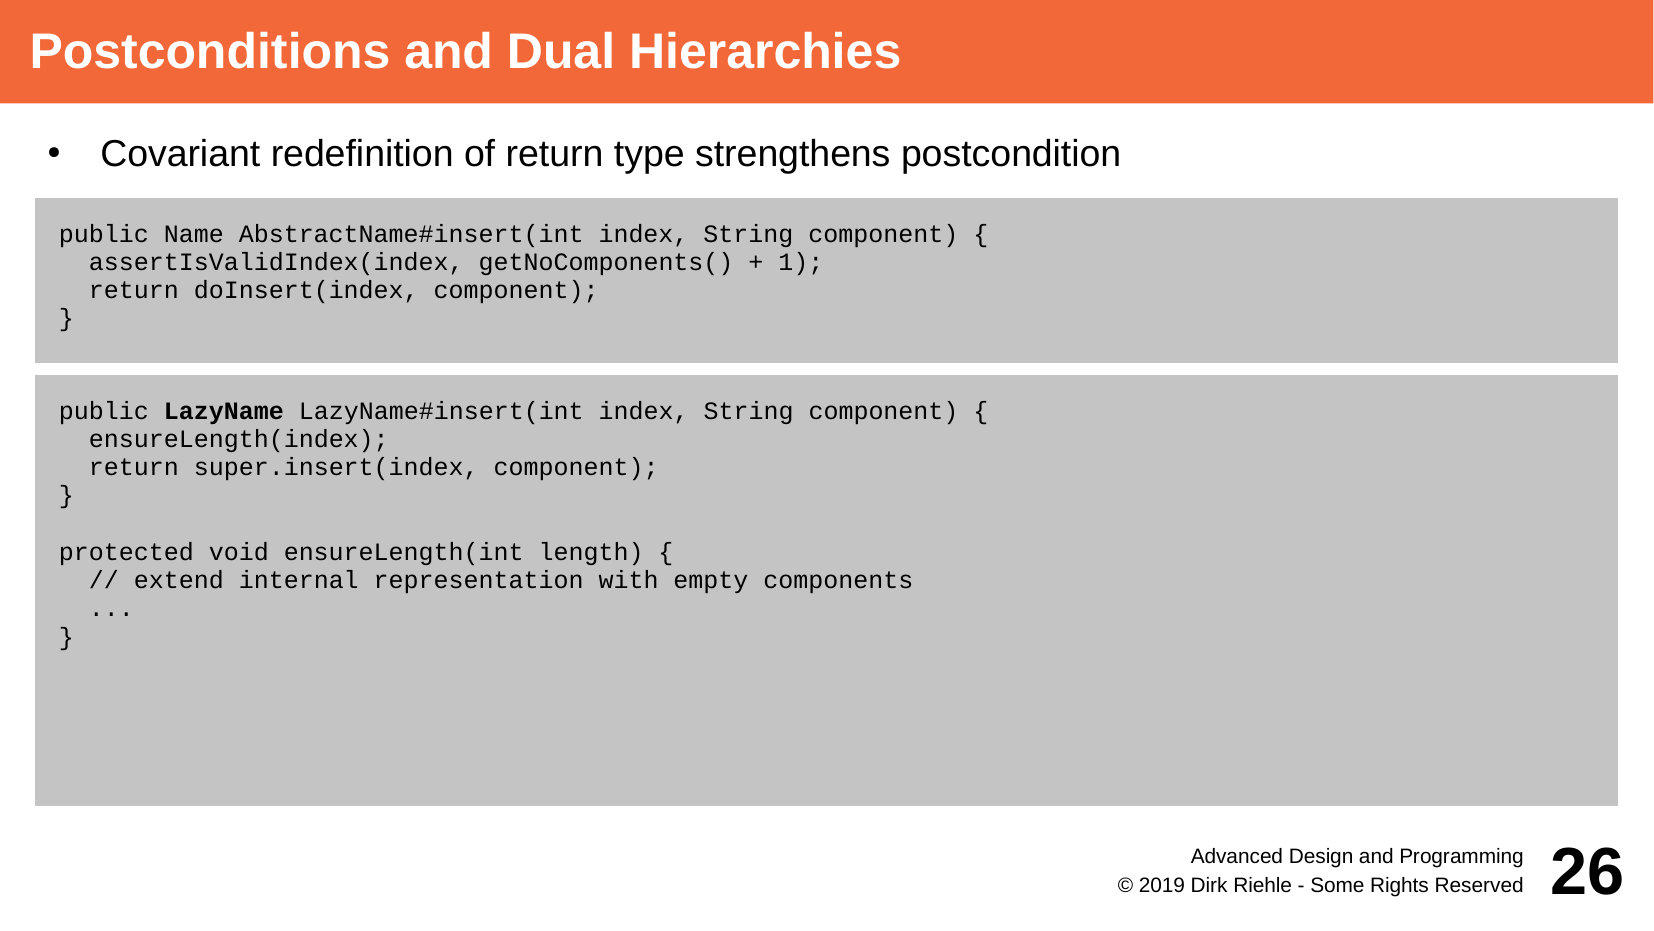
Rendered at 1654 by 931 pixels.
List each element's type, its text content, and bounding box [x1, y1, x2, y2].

list Covariant redefinition of return type strengthens postcondition [29, 132, 1625, 186]
list public LazyName LazyName#insert(int index, String component) { ensureLength(index); return super.insert(index, component); } protected void ensureLength(int length) { // extend internal representation with empty components ... } [29, 369, 1625, 813]
title Postconditions and Dual Hierarchies [0, 0, 1654, 104]
list public Name AbstractName#insert(int index, String component) { assertIsValidIndex(index, getNoComponents() + 1); return doInsert(index, component); } [29, 191, 1625, 363]
